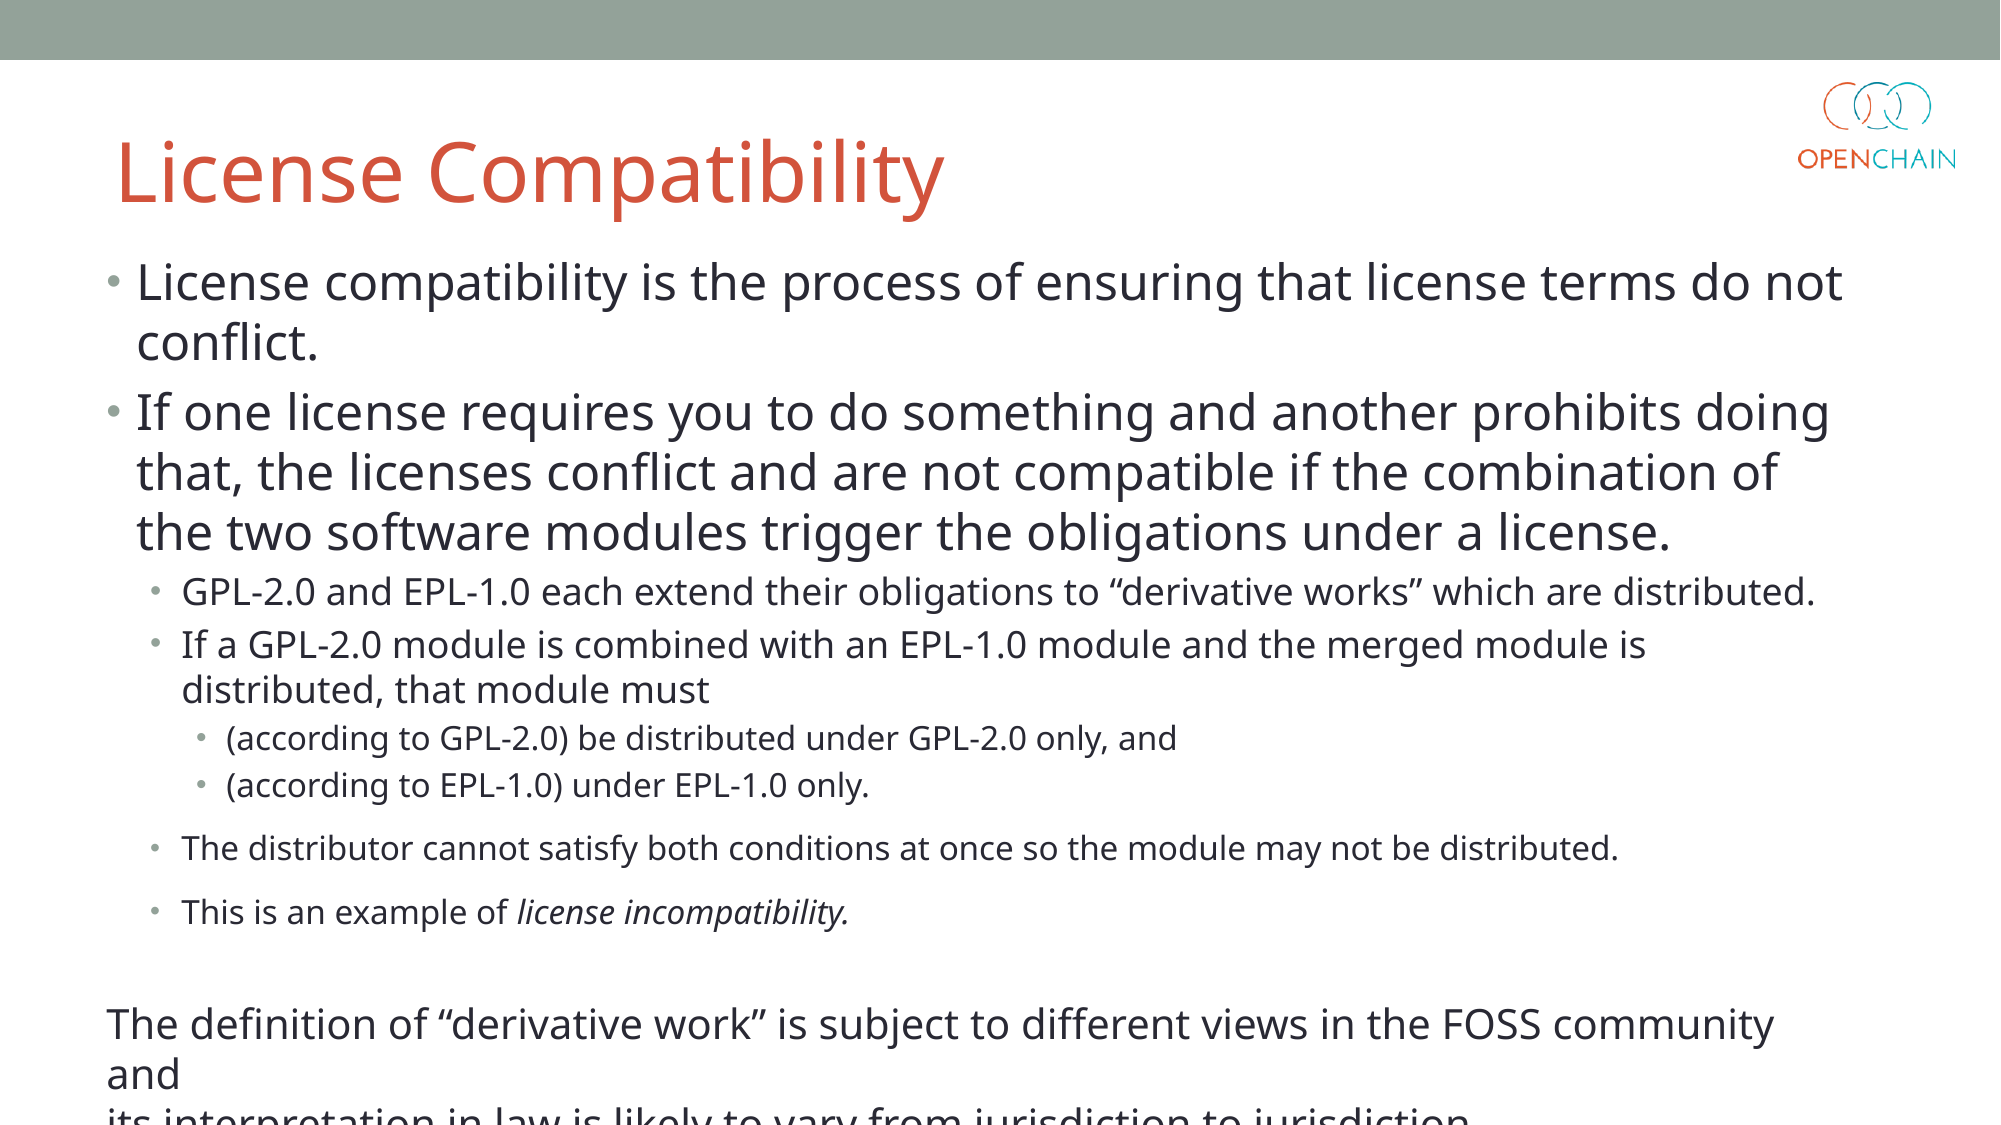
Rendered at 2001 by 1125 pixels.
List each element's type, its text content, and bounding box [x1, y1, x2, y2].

picture [1798, 82, 1955, 169]
title License Compatibility [99, 87, 1900, 250]
list License compatibility is the process of ensuring that license terms do not conflict. If one license requires you to do something and another prohibits doing that, the licenses conflict and are not compatible if the combination of the two software modules trigger the obligations under a license. GPL-2.0 and EPL-1.0 each extend their obligations to “derivative works” which are distributed. If a GPL-2.0 module is combined with an EPL-1.0 module and the merged module is distributed, that module must (according to GPL-2.0) be distributed under GPL-2.0 only, and (according to EPL-1.0) under EPL-1.0 only. The distributor cannot satisfy both conditions at once so the module may not be distributed. This is an example of license incompatibility. The definition of “derivative work” is subject to different views in the FOSS community and its interpretation in law is likely to vary from jurisdiction to jurisdiction. [91, 243, 1863, 1093]
